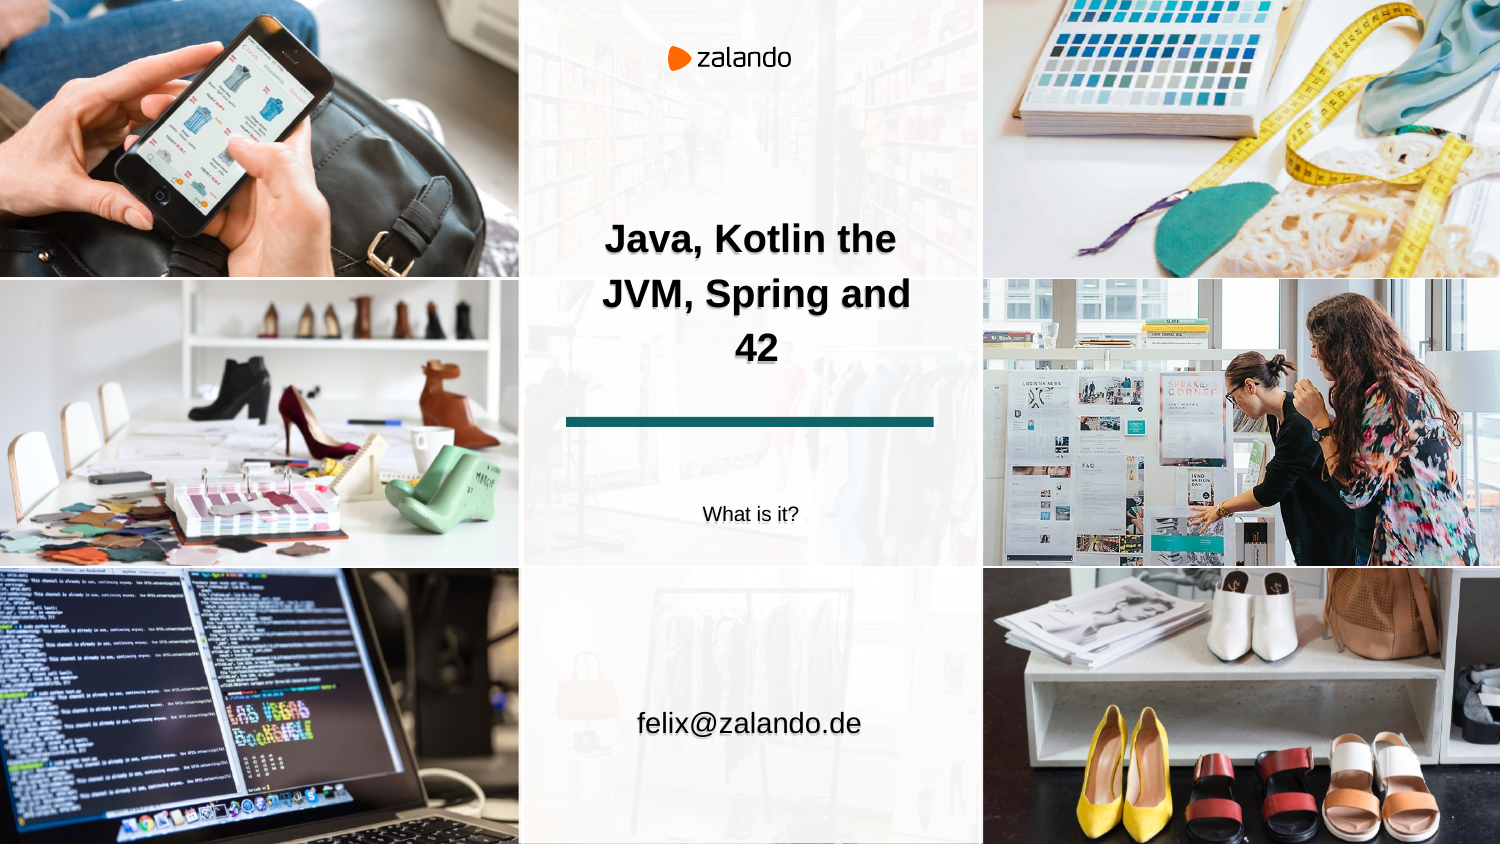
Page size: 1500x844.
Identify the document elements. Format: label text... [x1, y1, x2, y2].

list Java, Kotlin the JVM, Spring and 42 [550, 107, 952, 385]
list What is it? [551, 473, 951, 658]
picture [984, 0, 1500, 278]
list felix@zalando.de [551, 666, 951, 755]
picture [0, 280, 518, 566]
picture [0, 568, 518, 844]
picture [668, 46, 791, 71]
picture [984, 568, 1500, 844]
picture [984, 279, 1500, 566]
picture [0, 0, 518, 277]
